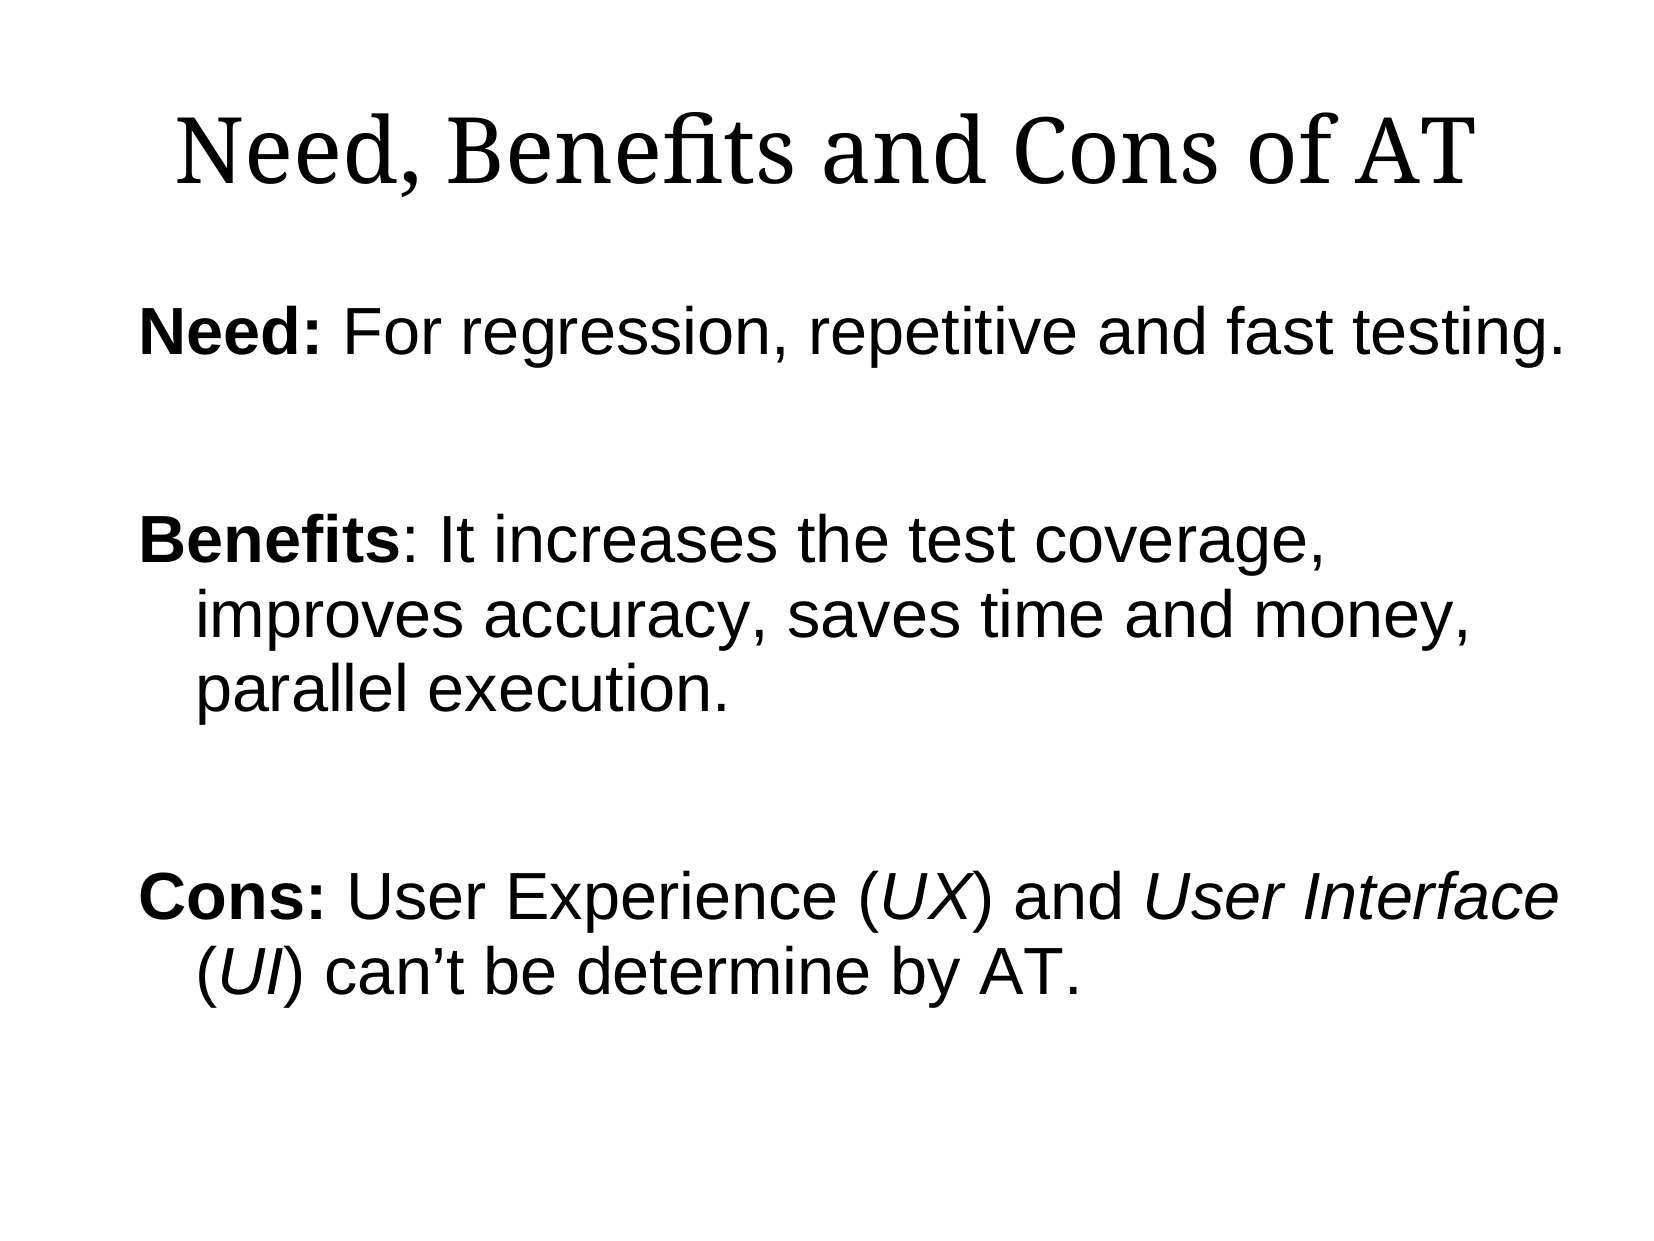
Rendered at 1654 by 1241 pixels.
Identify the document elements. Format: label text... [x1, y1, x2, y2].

title Need, Benefits and Cons of AT [82, 49, 1571, 257]
list Need: For regression, repetitive and fast testing. Benefits: It increases the test coverage, improves accuracy, saves time and money, parallel execution. Cons: User Experience (UX) and User Interface (UI) can’t be determine by AT. [82, 290, 1571, 1109]
